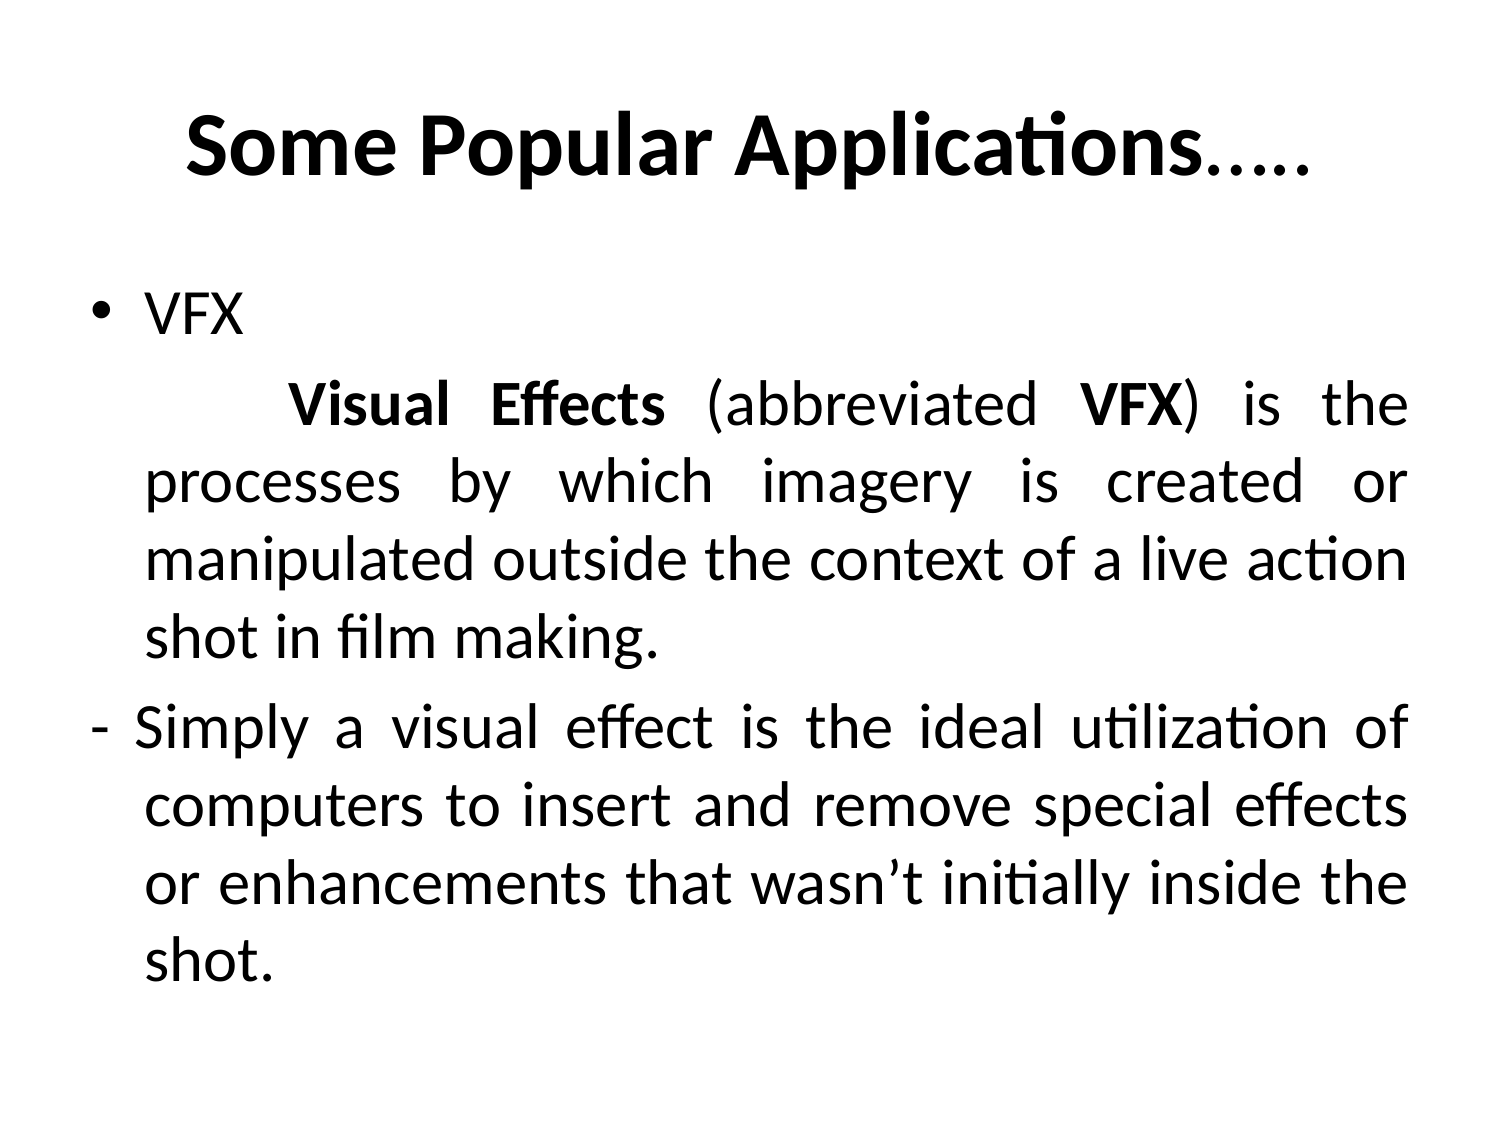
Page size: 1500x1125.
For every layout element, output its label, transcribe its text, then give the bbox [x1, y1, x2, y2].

title Some Popular Applications….. [75, 45, 1425, 233]
list VFX Visual Effects (abbreviated VFX) is the processes by which imagery is created or manipulated outside the context of a live action shot in film making. - Simply a visual effect is the ideal utilization of computers to insert and remove special effects or enhancements that wasn’t initially inside the shot. [75, 262, 1425, 1005]
